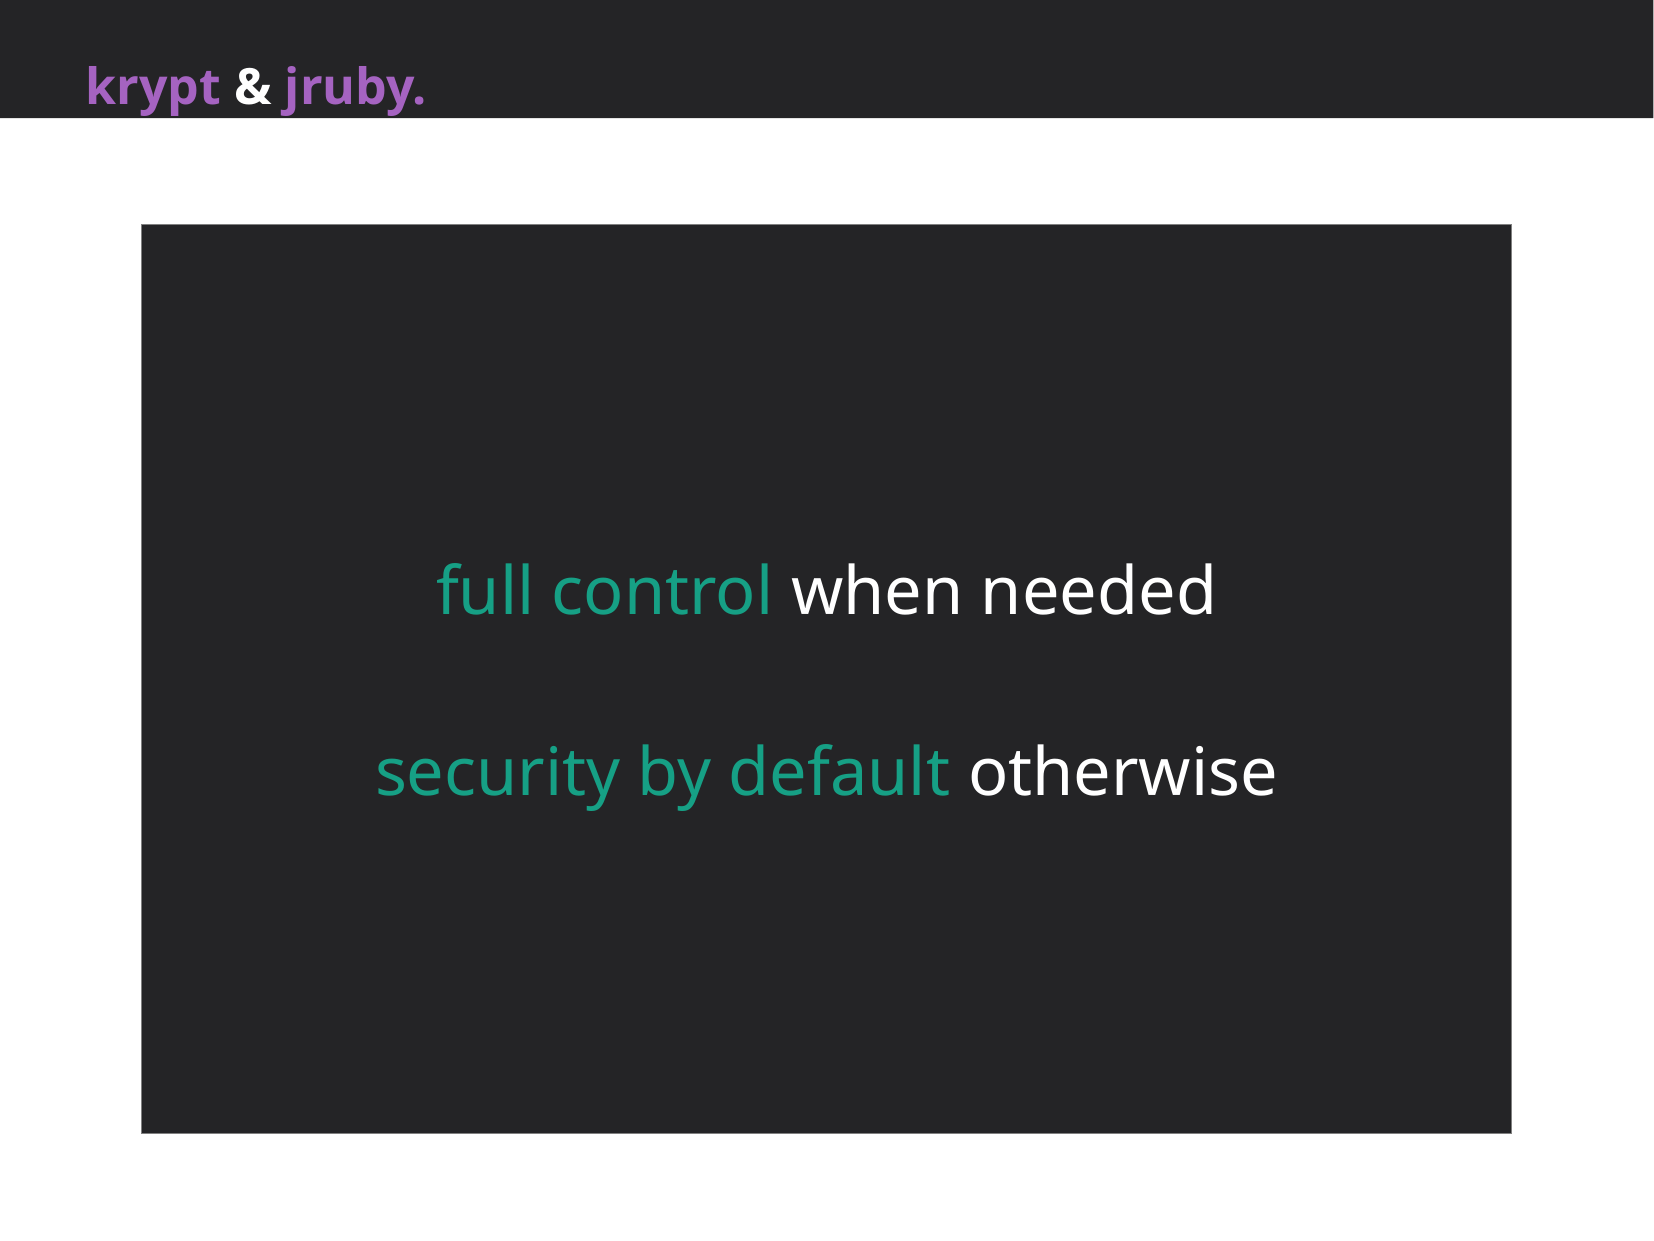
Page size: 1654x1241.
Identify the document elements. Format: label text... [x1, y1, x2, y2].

text_box full control when needed security by default otherwise [141, 224, 1512, 1134]
text_box krypt & jruby. [70, 43, 1359, 119]
text_box [0, 0, 1654, 119]
text_box [165, 531, 1441, 1087]
